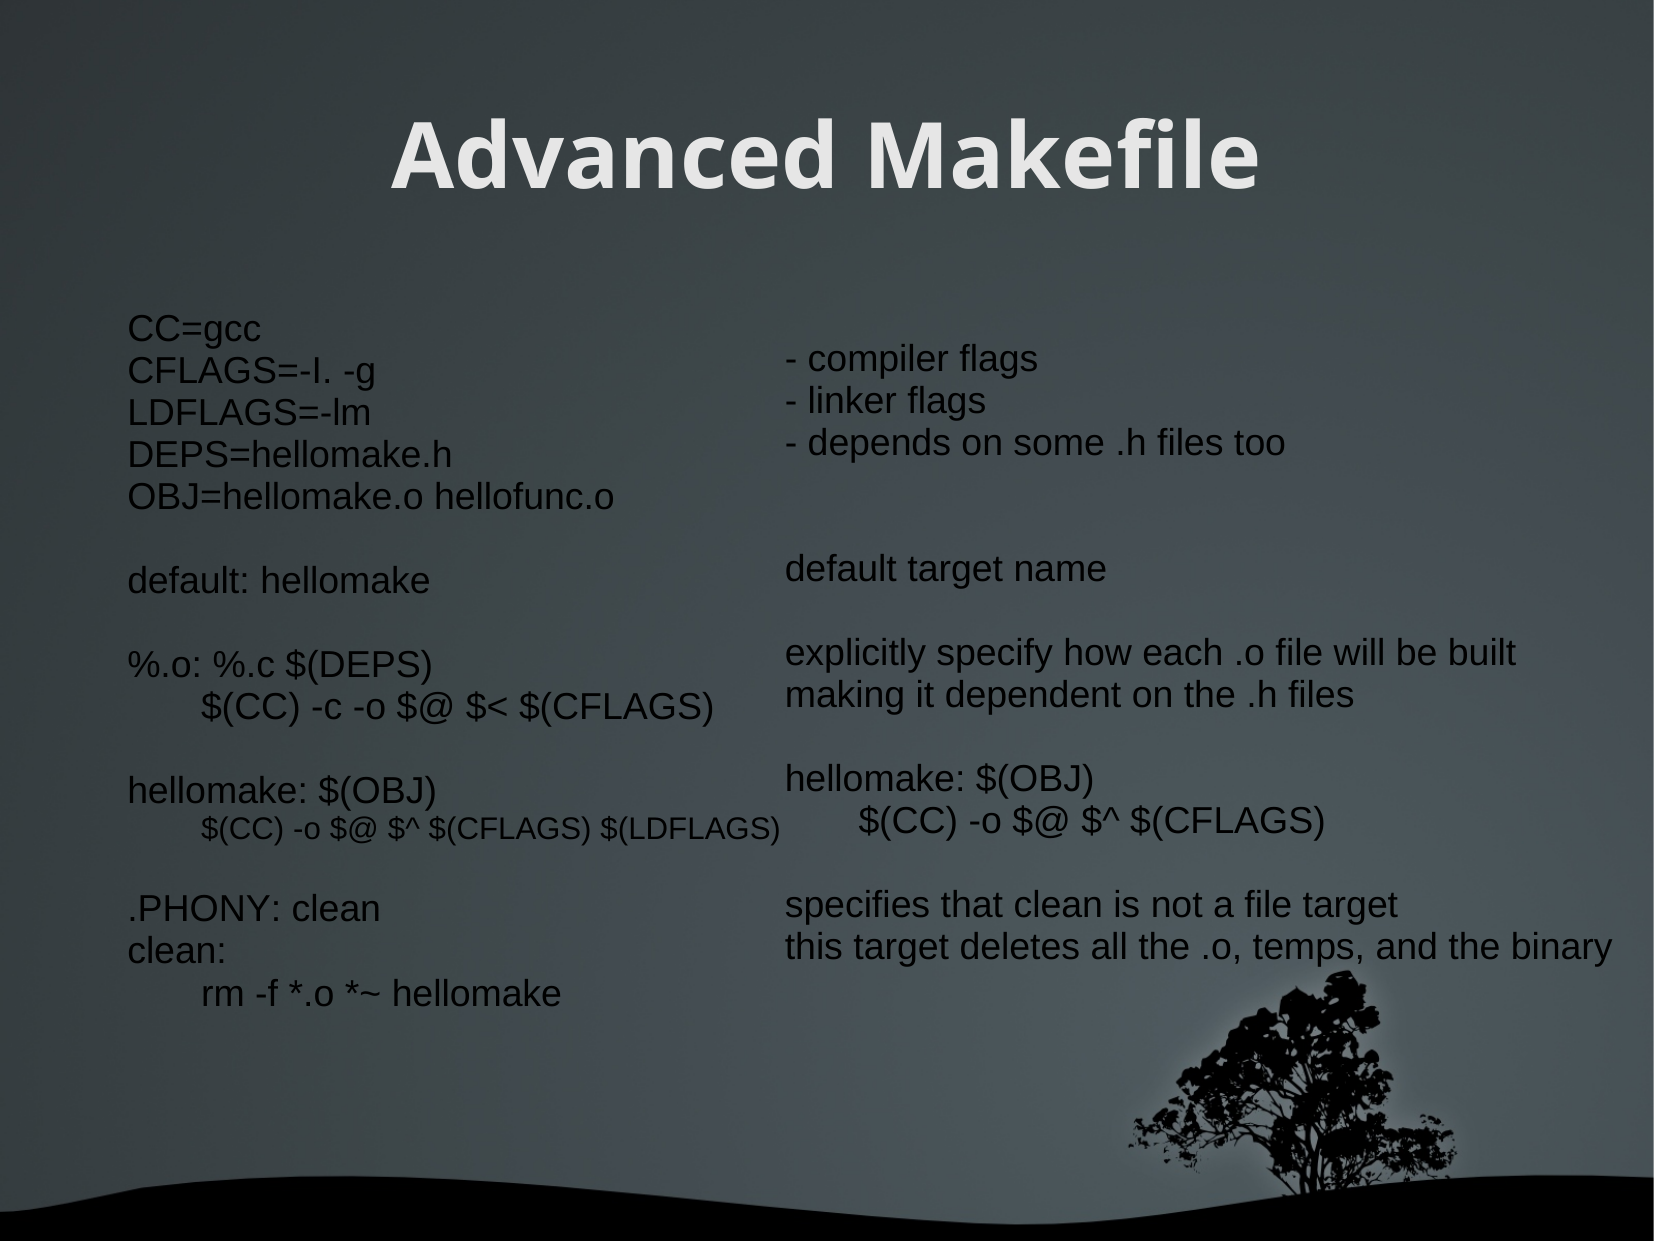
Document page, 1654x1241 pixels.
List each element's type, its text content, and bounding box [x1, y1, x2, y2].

picture [0, 0, 1654, 1241]
text_box - compiler flags - linker flags - depends on some .h files too default target name explicitly specify how each .o file will be built making it dependent on the .h files hellomake: $(OBJ) $(CC) -o $@ $^ $(CFLAGS) specifies that clean is not a file target this target deletes all the .o, temps, and the binary [770, 288, 1629, 976]
title Advanced Makefile [82, 49, 1571, 257]
text_box CC=gcc CFLAGS=-I. -g LDFLAGS=-lm DEPS=hellomake.h OBJ=hellomake.o hellofunc.o default: hellomake %.o: %.c $(DEPS) $(CC) -c -o $@ $< $(CFLAGS) hellomake: $(OBJ) $(CC) -o $@ $^ $(CFLAGS) $(LDFLAGS) .PHONY: clean clean: rm -f *.o *~ hellomake [112, 300, 797, 1022]
